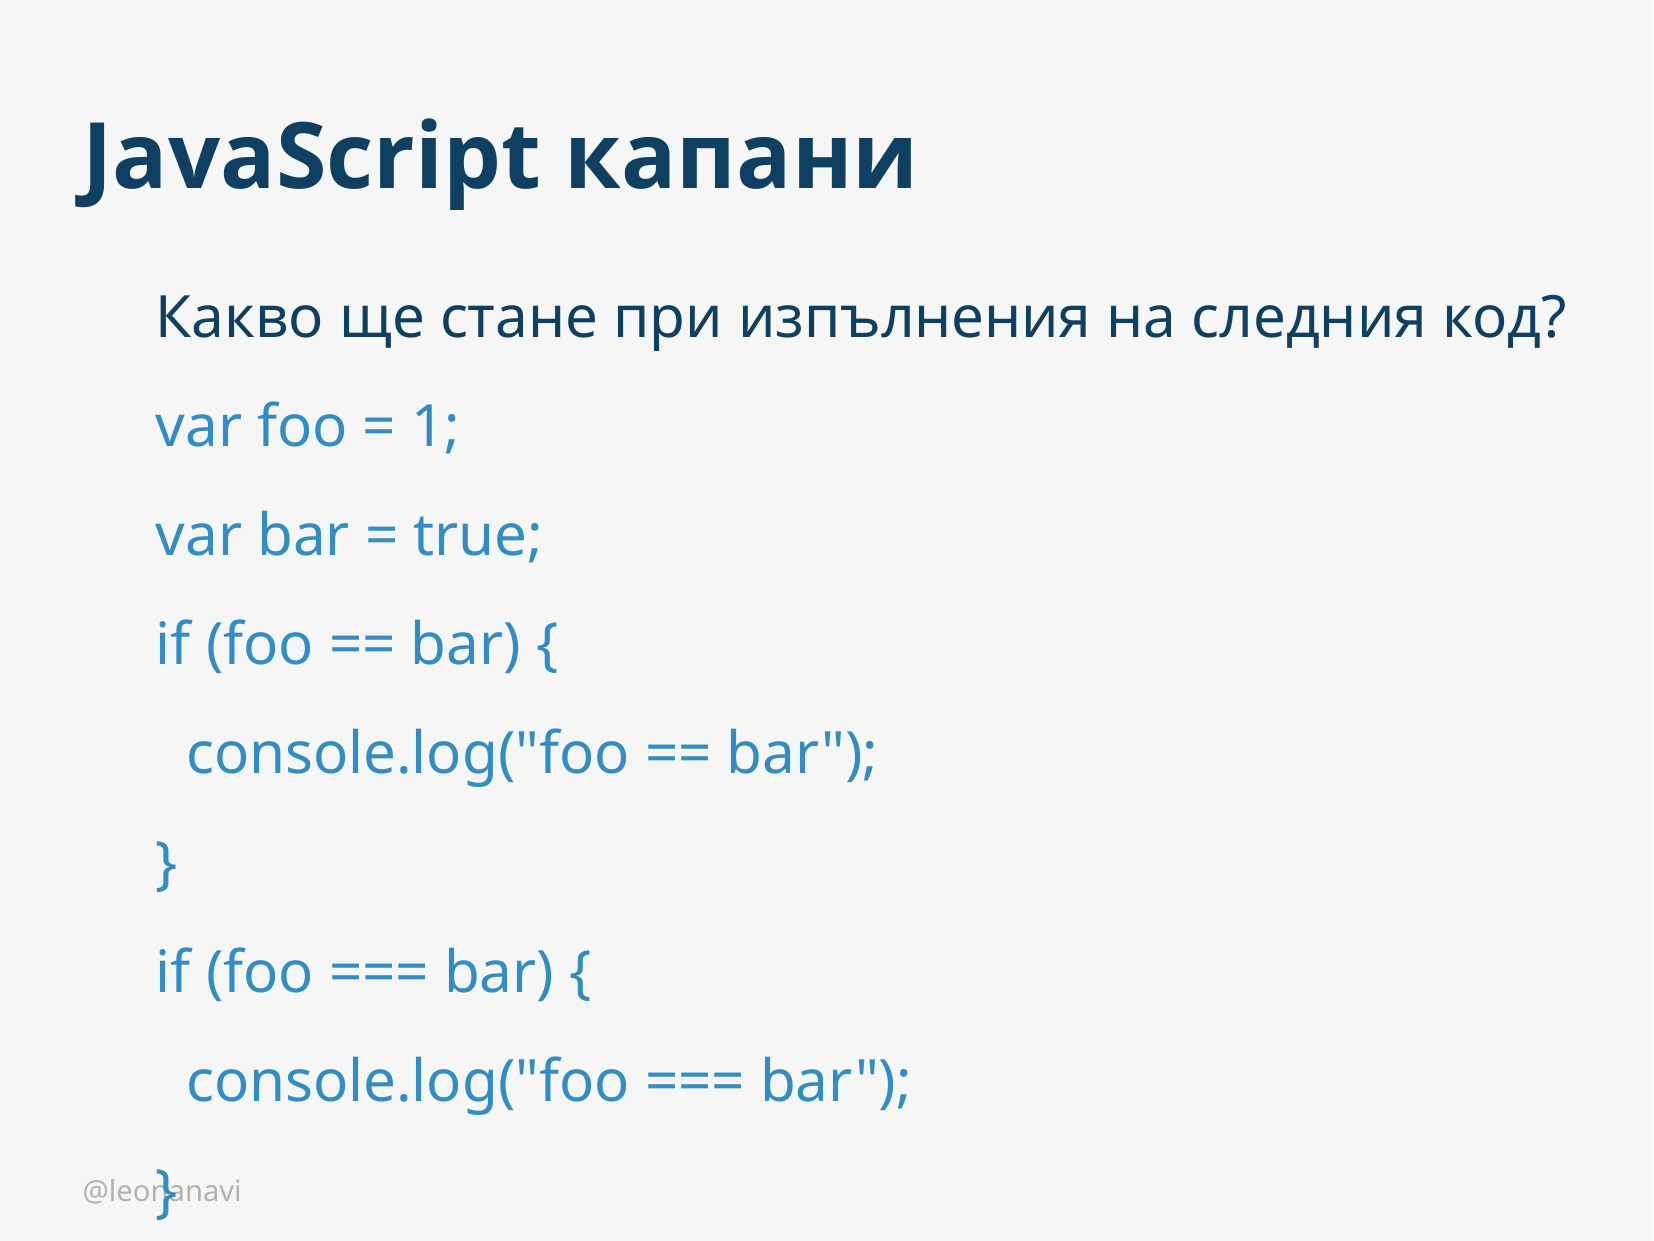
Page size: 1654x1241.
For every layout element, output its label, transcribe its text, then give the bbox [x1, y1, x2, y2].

title JavaScript капани [82, 49, 1571, 257]
text_box Какво ще стане при изпълнения на следния код? var foo = 1; var bar = true; if (foo == bar) { console.log("foo == bar"); } if (foo === bar) { console.log("foo === bar"); } [105, 267, 1621, 1241]
